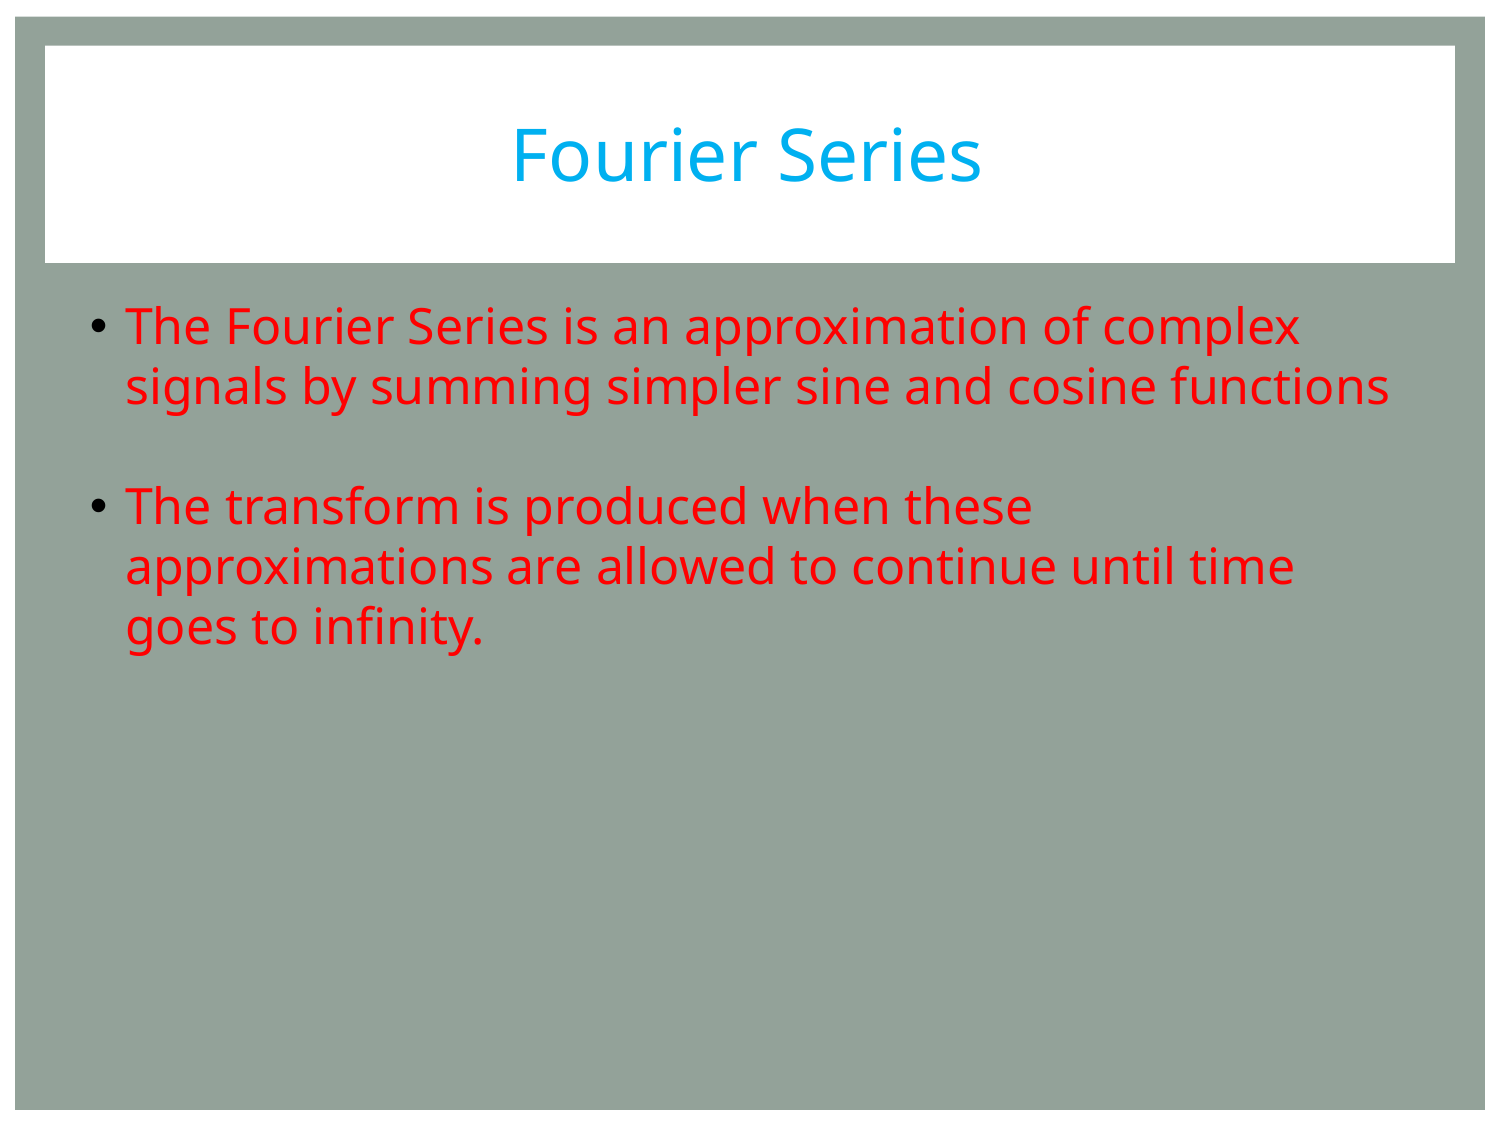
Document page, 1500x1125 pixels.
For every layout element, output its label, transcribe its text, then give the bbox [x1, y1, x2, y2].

text_box The Fourier Series is an approximation of complex signals by summing simpler sine and cosine functions The transform is produced when these approximations are allowed to continue until time goes to infinity. [75, 287, 1425, 1005]
text_box Fourier Series [69, 66, 1425, 238]
